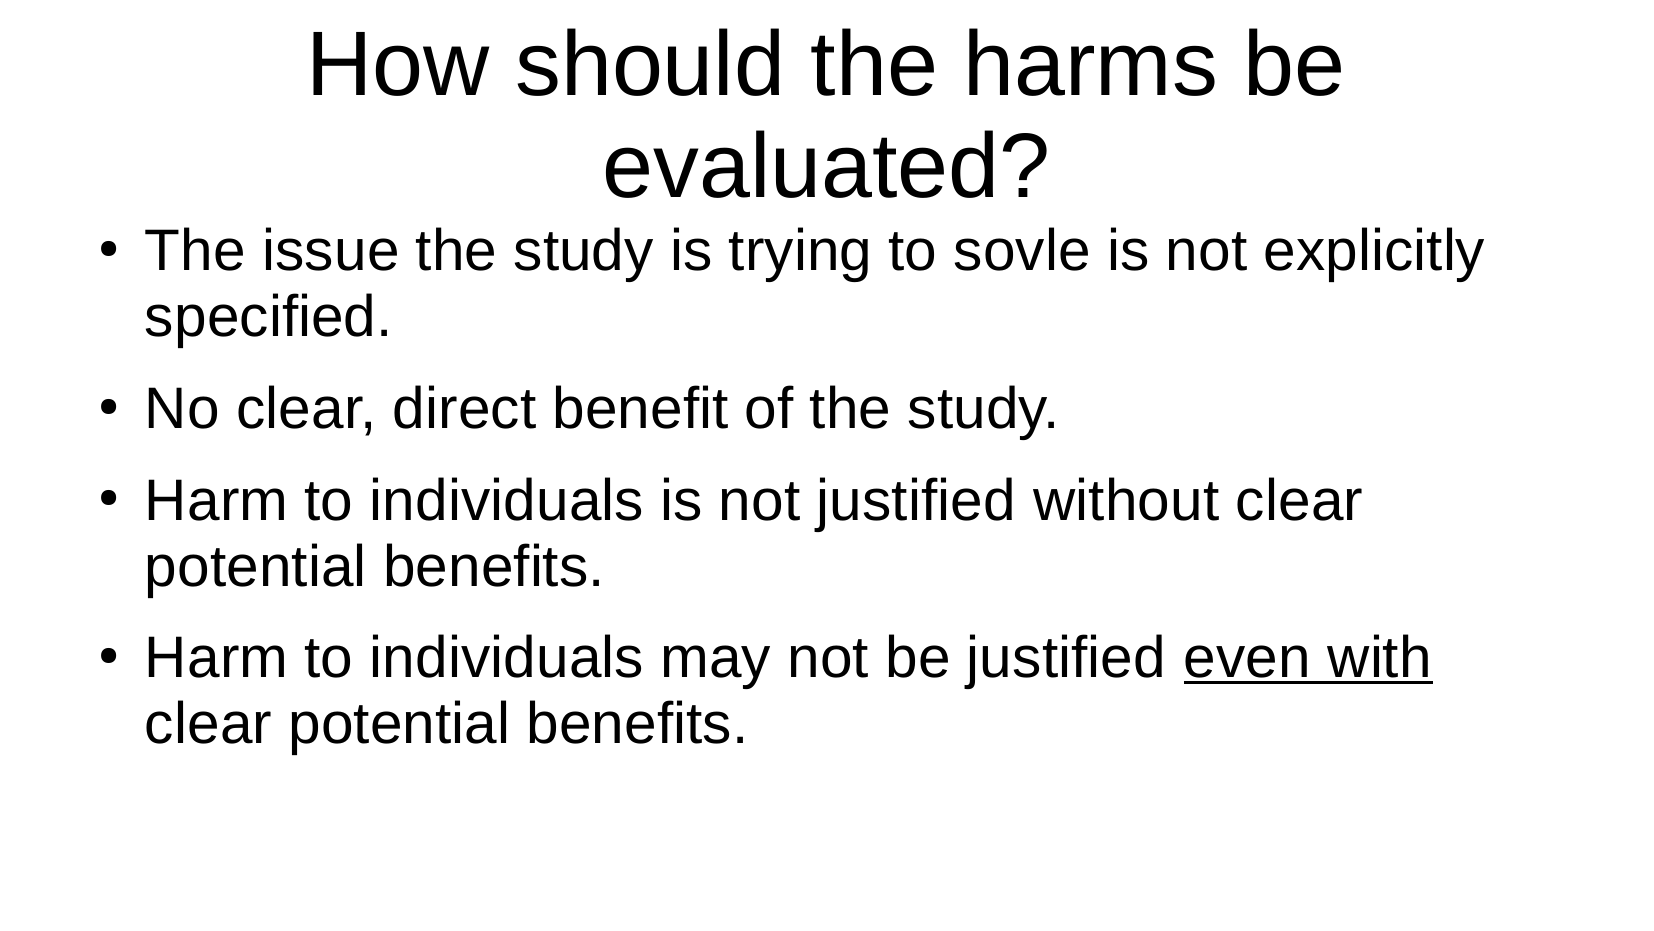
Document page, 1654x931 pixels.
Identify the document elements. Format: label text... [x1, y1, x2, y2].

title How should the harms be evaluated? [82, 12, 1571, 217]
list The issue the study is trying to sovle is not explicitly specified. No clear, direct benefit of the study. Harm to individuals is not justified without clear potential benefits. Harm to individuals may not be justified even with clear potential benefits. [82, 217, 1571, 758]
